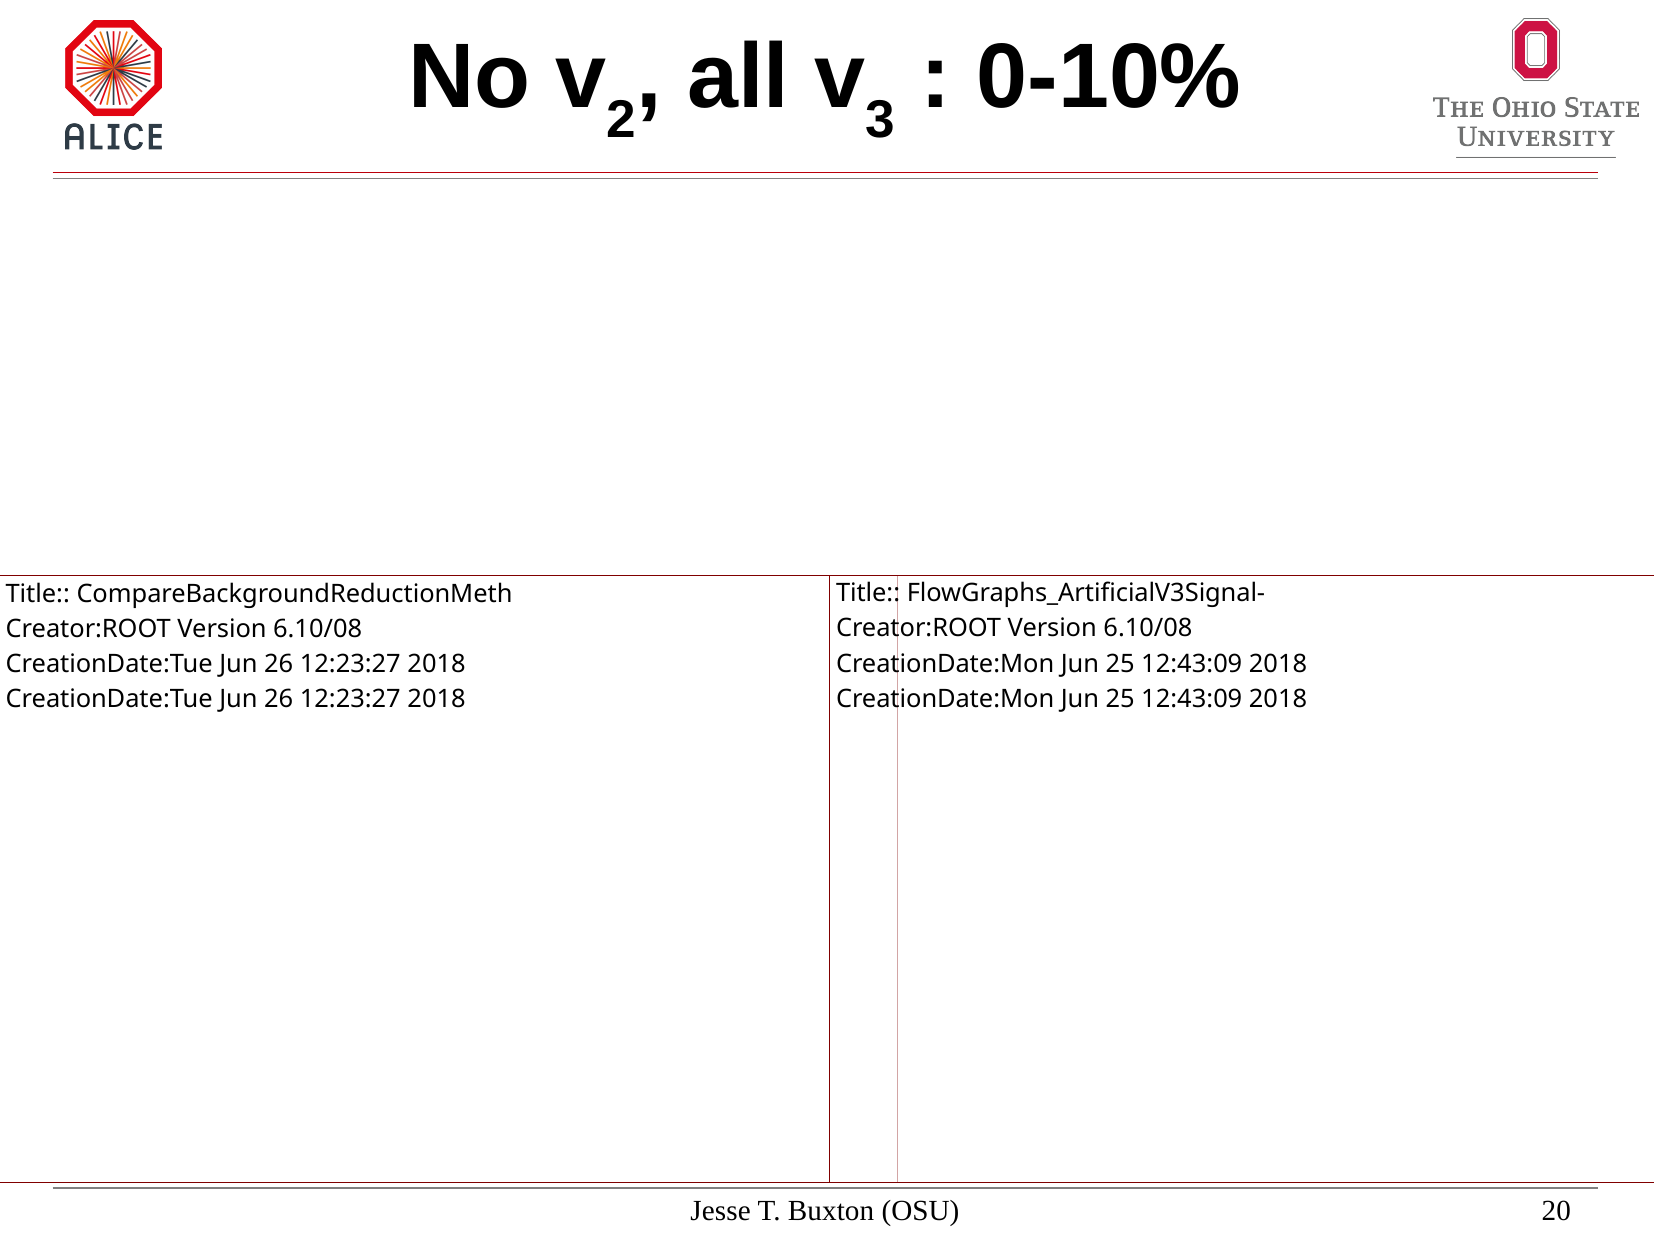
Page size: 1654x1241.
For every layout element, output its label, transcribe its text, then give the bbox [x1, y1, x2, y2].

picture [0, 573, 1654, 1183]
picture [1513, 5, 1642, 171]
picture [65, 20, 137, 150]
title No v2, all v3 : 0-10% [137, 1, 1513, 172]
